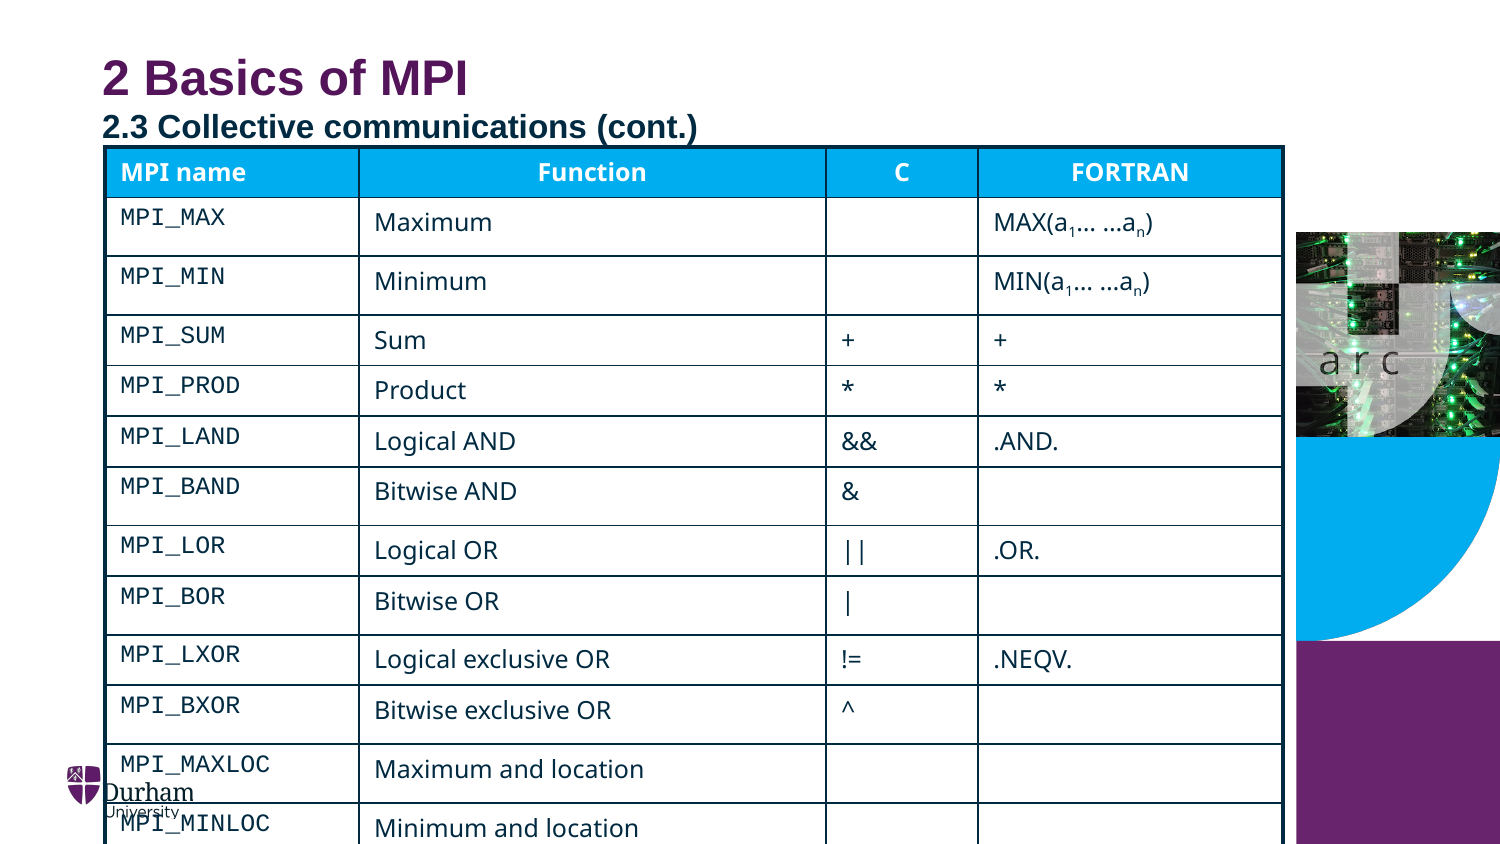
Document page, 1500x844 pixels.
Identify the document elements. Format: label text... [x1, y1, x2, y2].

table_cell Logical OR [360, 526, 825, 575]
table_cell & [827, 468, 977, 525]
table_header MPI name [107, 149, 358, 197]
table_cell Product [360, 366, 825, 415]
table_cell + [979, 316, 1281, 365]
table_cell Bitwise AND [360, 468, 825, 525]
text_box [1296, 640, 1500, 844]
table_cell MPI_PROD [107, 366, 358, 415]
table_cell MPI_MAX [107, 198, 358, 255]
table_cell [979, 804, 1281, 844]
table_cell [827, 198, 977, 255]
table_cell && [827, 417, 977, 466]
table_cell MPI_LAND [107, 417, 358, 466]
table_cell MPI_BAND [107, 468, 358, 525]
table_cell MPI_MINLOC [107, 804, 358, 844]
table_cell MPI_SUM [107, 316, 358, 365]
table_cell MPI_LOR [107, 526, 358, 575]
table_cell ^ [827, 686, 977, 743]
table_cell MPI_LXOR [107, 636, 358, 684]
table_cell != [827, 636, 977, 684]
table_cell Maximum [360, 198, 825, 255]
table_cell MPI_MAXLOC [107, 745, 358, 802]
table_cell [827, 257, 977, 314]
table_cell [979, 745, 1281, 802]
table_cell MPI_BOR [107, 577, 358, 634]
table_cell Logical AND [360, 417, 825, 466]
table_header Function [360, 149, 825, 197]
table_cell | [827, 577, 977, 634]
picture [67, 766, 103, 819]
table_cell * [979, 366, 1281, 415]
table_cell .NEQV. [979, 636, 1281, 684]
table_cell Bitwise OR [360, 577, 825, 634]
table_cell Logical exclusive OR [360, 636, 825, 684]
table_cell [827, 745, 977, 802]
table_cell .OR. [979, 526, 1281, 575]
title 2 Basics of MPI 2.3 Collective communications (cont.) [101, 45, 1399, 187]
table_cell [979, 468, 1281, 525]
table_cell Sum [360, 316, 825, 365]
table_cell Minimum [360, 257, 825, 314]
table_cell MPI_BXOR [107, 686, 358, 743]
picture [1332, 467, 1500, 640]
table_header C [827, 149, 977, 197]
table_cell [827, 804, 977, 844]
table_cell MAX(a1… …an) [979, 198, 1281, 255]
table_cell || [827, 526, 977, 575]
table_cell Minimum and location [360, 804, 825, 844]
table_cell MPI_MIN [107, 257, 358, 314]
table_cell * [827, 366, 977, 415]
table_cell [979, 577, 1281, 634]
table_cell [979, 686, 1281, 743]
table_header FORTRAN [979, 149, 1281, 197]
table_cell + [827, 316, 977, 365]
table_cell MIN(a1… …an) [979, 257, 1281, 314]
table_cell Bitwise exclusive OR [360, 686, 825, 743]
picture [1296, 232, 1500, 436]
table_cell Maximum and location [360, 745, 825, 802]
table_cell .AND. [979, 417, 1281, 466]
